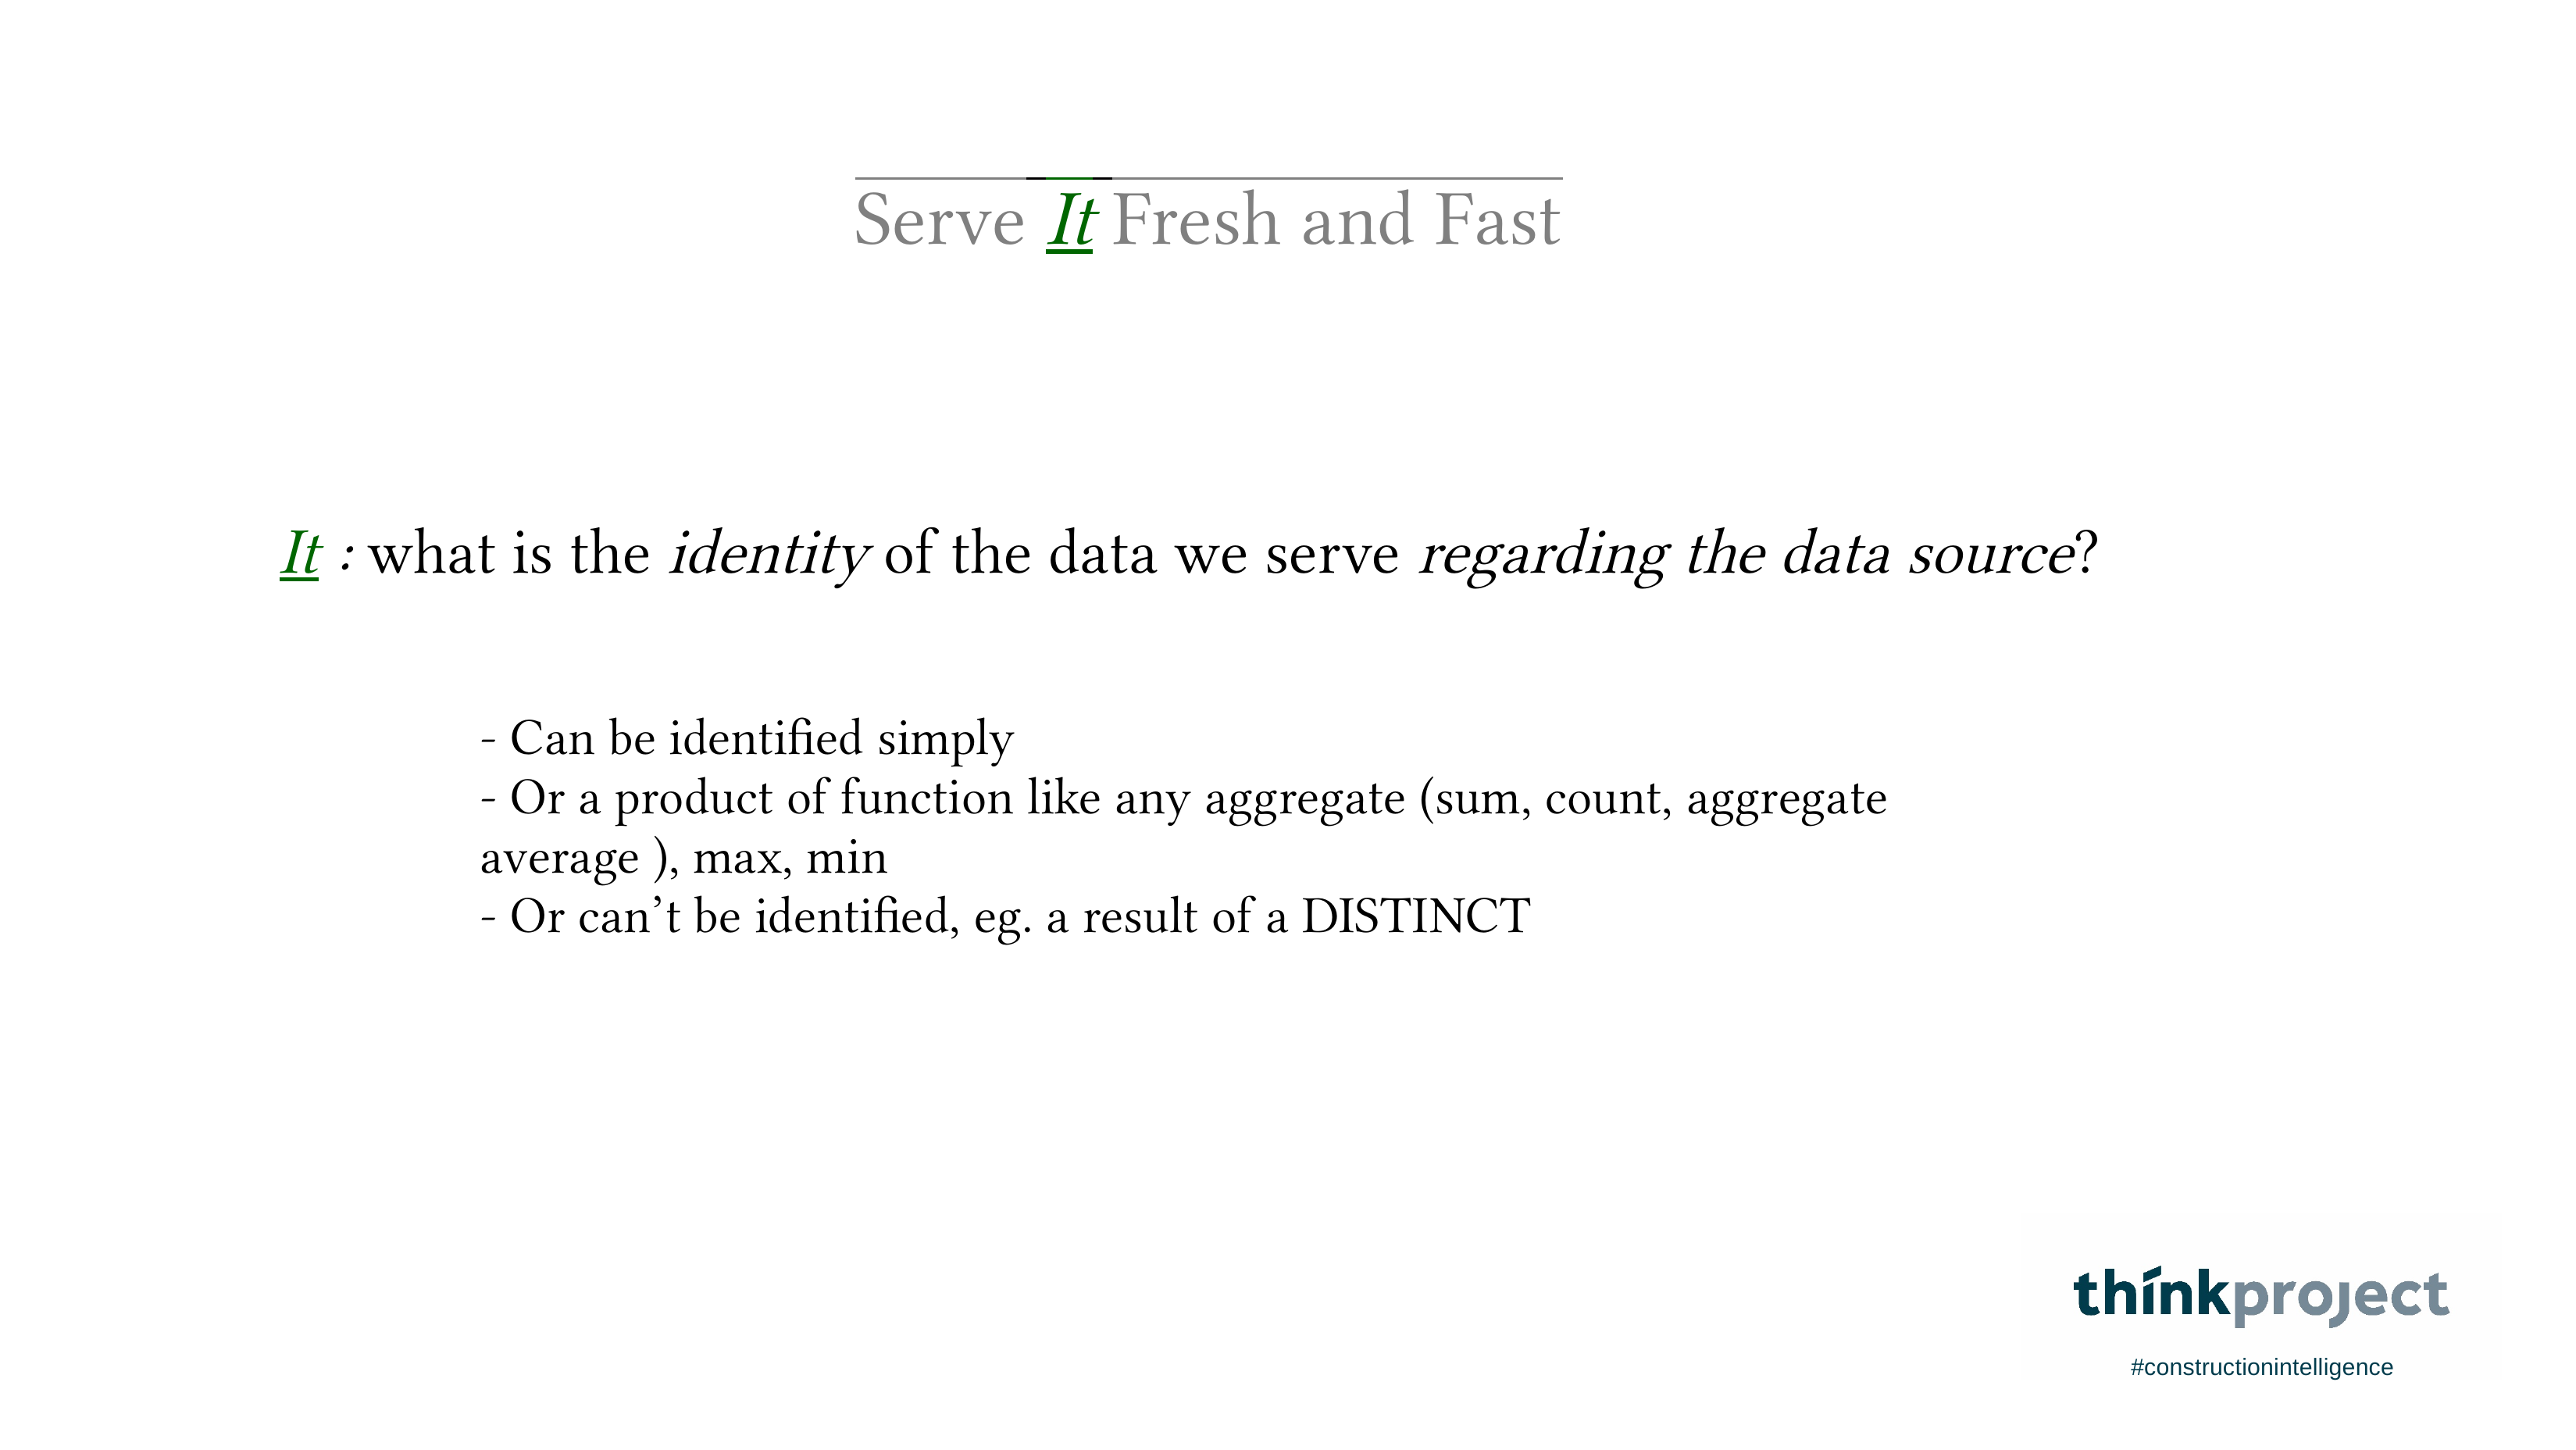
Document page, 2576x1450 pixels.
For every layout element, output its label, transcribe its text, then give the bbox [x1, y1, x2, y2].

text_box Serve It Fresh and Fast [829, 168, 1600, 329]
picture [2021, 1212, 2502, 1380]
picture [2332, 1364, 2338, 1373]
text_box It : what is the identity of the data we serve regarding the data source? [252, 509, 2129, 670]
text_box - Can be identified simply - Or a product of function like any aggregate (sum, count, aggregate average ), max, min - Or can’t be identified, eg. a result of a DISTINCT [469, 701, 2051, 952]
